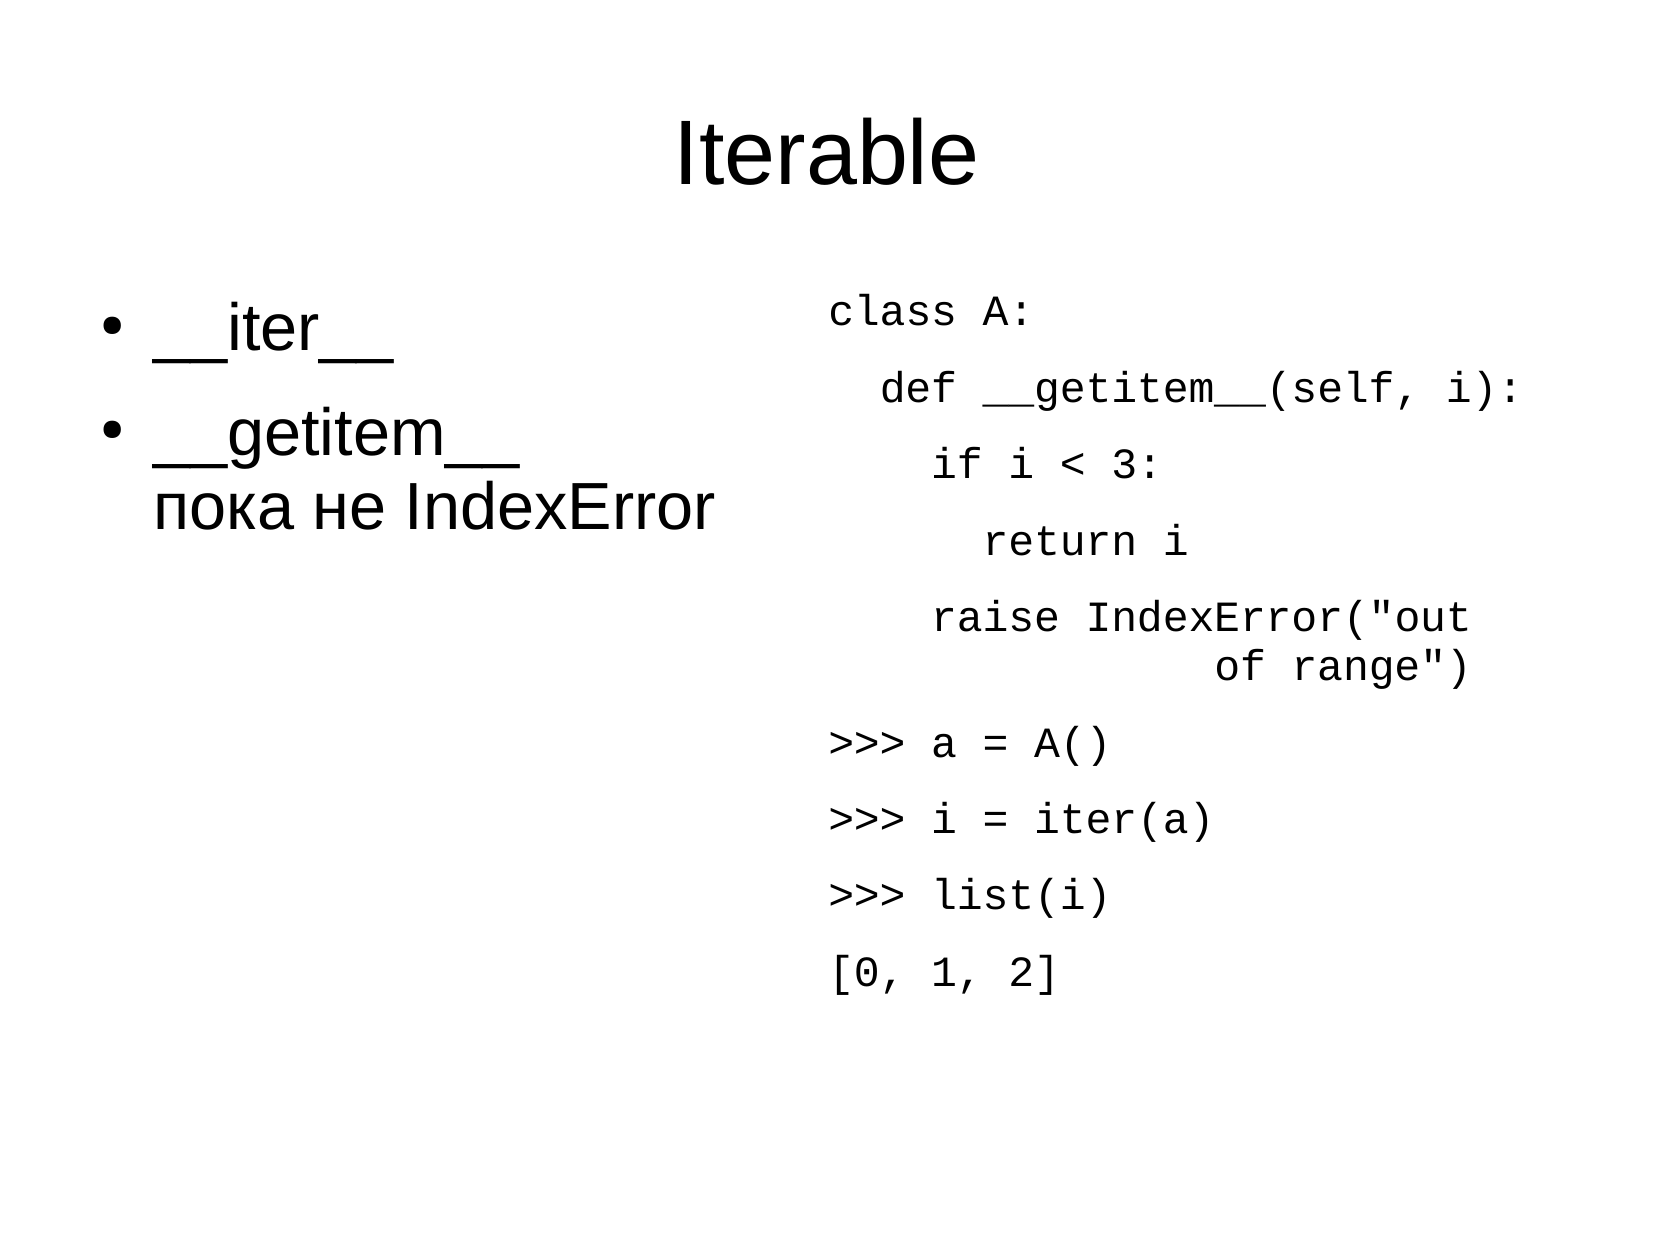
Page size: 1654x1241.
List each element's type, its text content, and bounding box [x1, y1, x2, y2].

title Iterable [82, 49, 1571, 257]
list __iter__ __getitem__ пока не IndexError [82, 290, 793, 1010]
list class A: def __getitem__(self, i): if i < 3: return i raise IndexError("out of range") >>> a = A() >>> i = iter(a) >>> list(i) [0, 1, 2] [828, 290, 1539, 1010]
